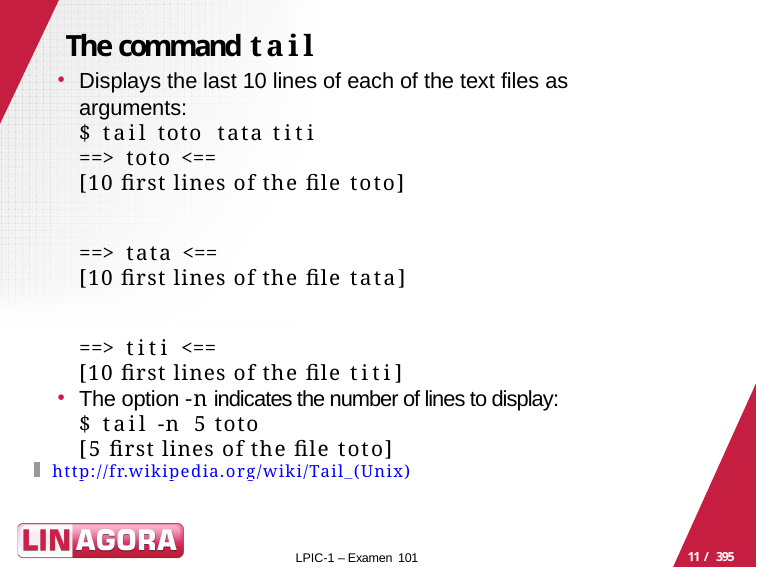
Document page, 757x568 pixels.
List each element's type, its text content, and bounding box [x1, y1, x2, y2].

text_box Displays the last 10 lines of each of the text files as arguments: $ tail toto tata titi ==> toto <== [10 first lines of the file toto] ==> tata <== [10 first lines of the file tata] ==> titi <== [10 first lines of the file titi] The option -n indicates the number of lines to display: $ tail -n 5 toto [5 first lines of the file toto] http://fr.wikipedia.org/wiki/Tail_(Unix) [50, 66, 660, 476]
text_box LPIC-1 – Examen 101 [293, 549, 420, 568]
text_box The command tail [63, 26, 697, 122]
text_box [17, 520, 184, 562]
text_box <numéro> / 395 [683, 549, 747, 568]
picture [0, 0, 352, 352]
